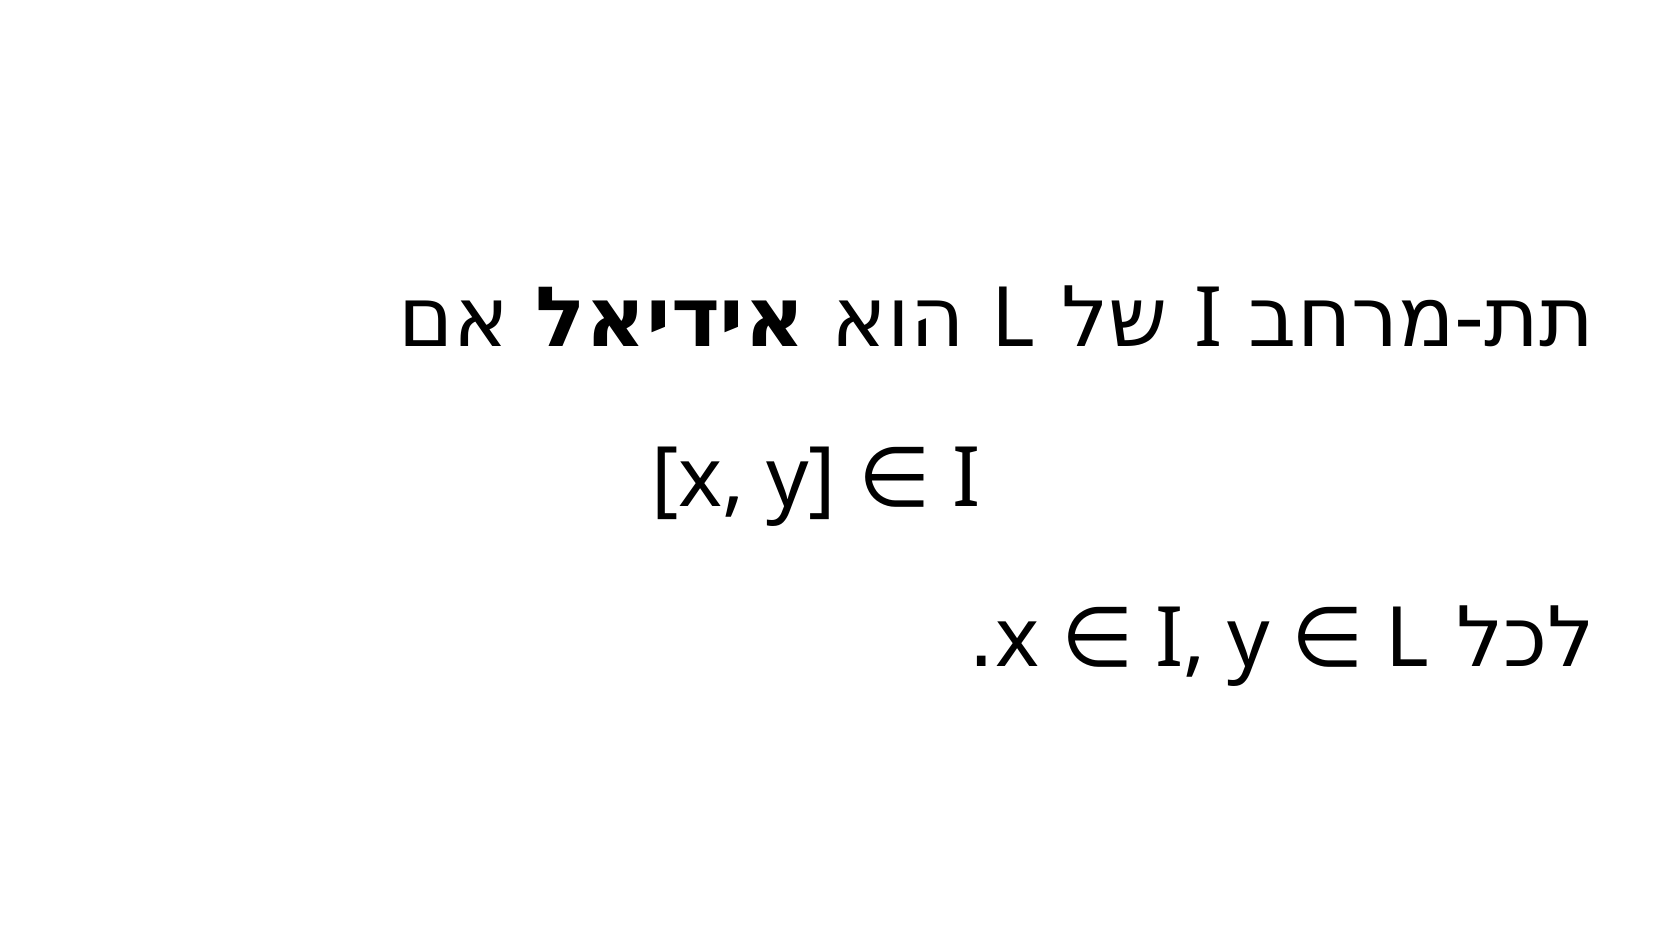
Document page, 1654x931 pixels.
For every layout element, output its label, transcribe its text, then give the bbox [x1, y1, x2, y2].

subtitle תת-מרחב I של L הוא אידיאל אם [x, y] ∈ I לכל x ∈ I, y ∈ L. [59, 45, 1595, 886]
